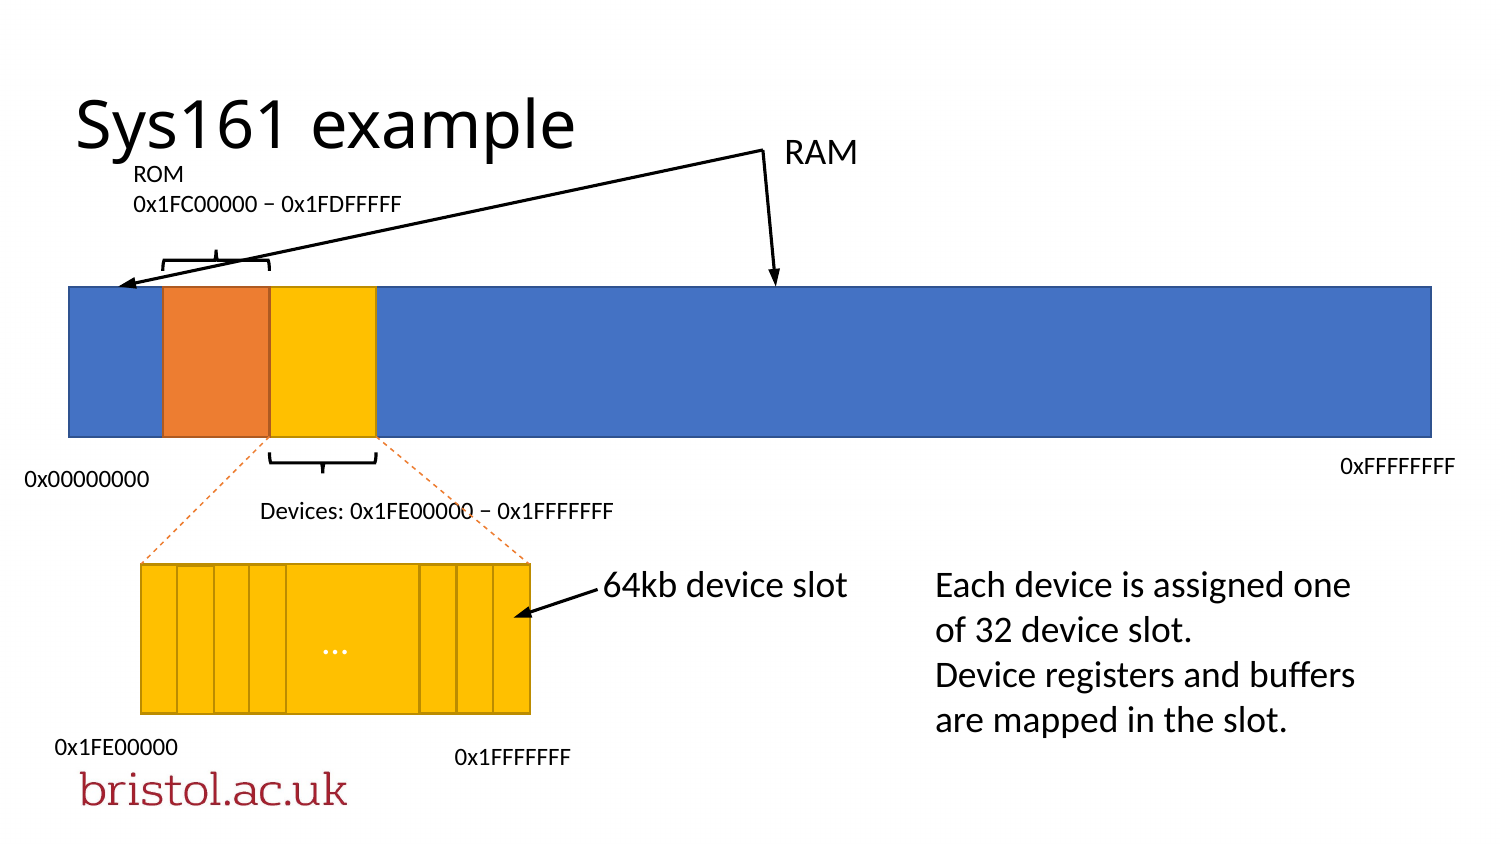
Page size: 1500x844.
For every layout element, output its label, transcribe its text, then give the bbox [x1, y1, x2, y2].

text_box [141, 565, 286, 714]
text_box [69, 287, 1431, 437]
text_box … [143, 564, 530, 714]
text_box 0x00000000 [9, 454, 167, 501]
text_box 0x1FFFFFFF [439, 732, 588, 779]
title Sys161 example [60, 44, 1440, 209]
text_box [457, 565, 530, 713]
text_box RAM [769, 119, 875, 181]
text_box Devices: 0x1FE00000 − 0x1FFFFFFF [245, 487, 634, 533]
text_box 0x1FE00000 [39, 723, 197, 769]
text_box ROM 0x1FC00000 − 0x1FDFFFFF [118, 149, 421, 226]
text_box Each device is assigned one of 32 device slot. Device registers and buffers are mapped in the slot. [919, 552, 1376, 750]
text_box 0xFFFFFFFF [1325, 441, 1473, 488]
text_box [420, 565, 456, 713]
text_box 64kb device slot [587, 552, 867, 613]
title Sys161 example [497, 153, 766, 209]
